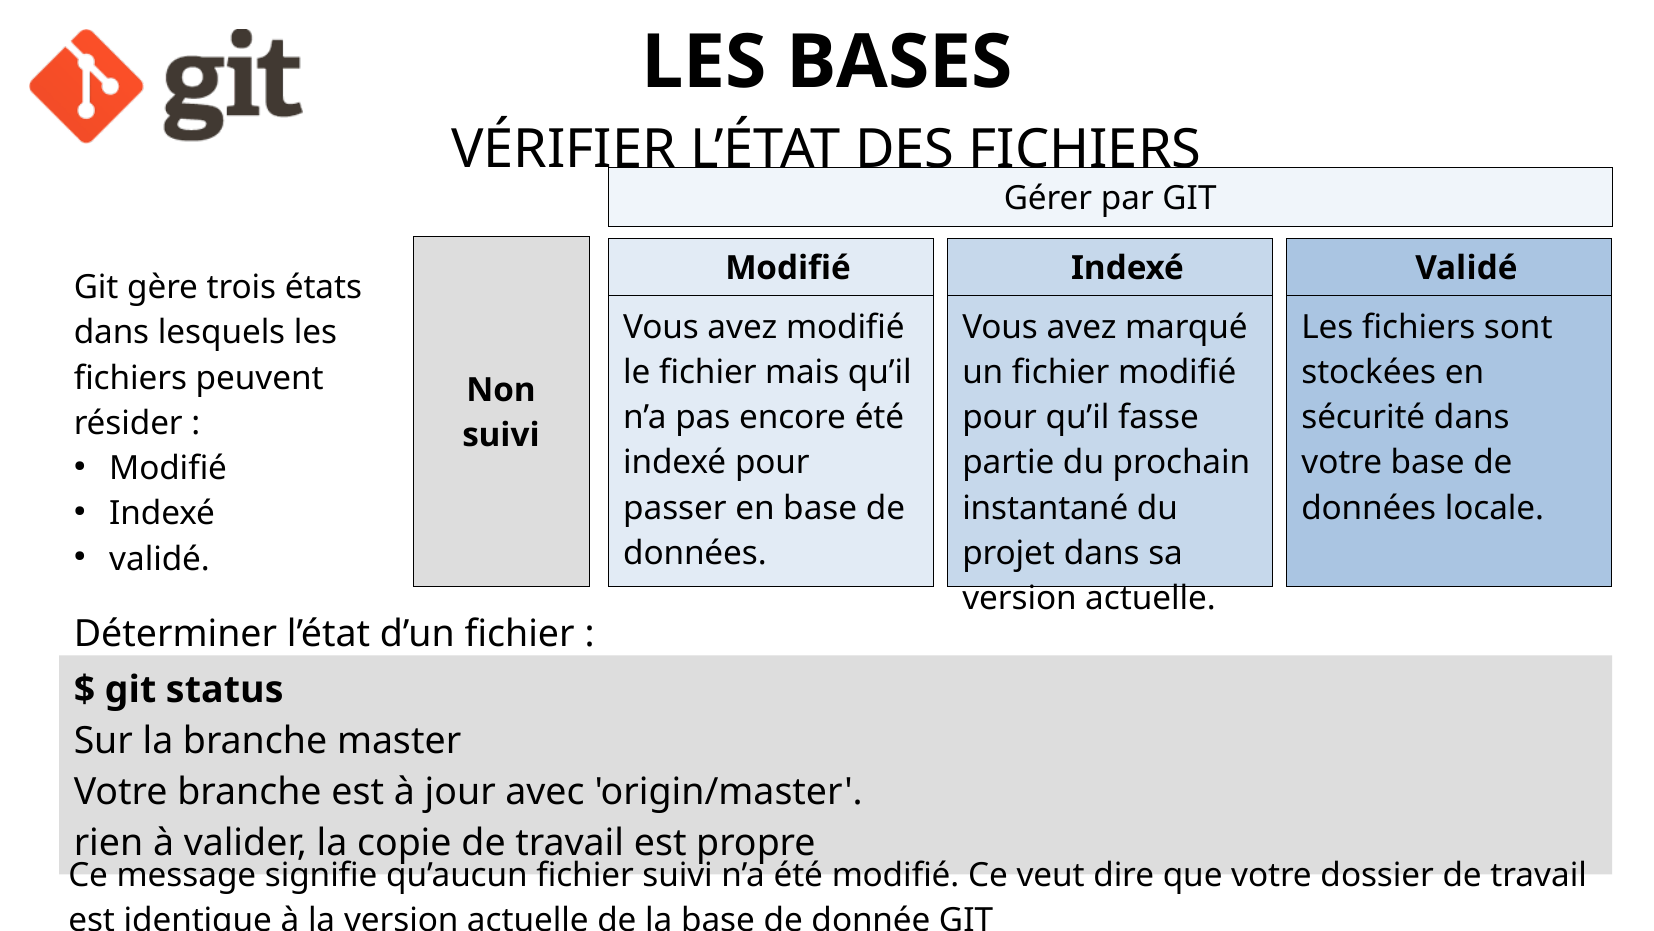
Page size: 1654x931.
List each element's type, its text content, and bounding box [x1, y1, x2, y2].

text_box Déterminer l’état d’un fichier : [59, 598, 1654, 656]
text_box Ce message signifie qu’aucun fichier suivi n’a été modifié. Ce veut dire que votre dossier de travail est identique à la version actuelle de la base de donnée GIT [53, 843, 1625, 931]
text_box $ git status Sur la branche master Votre branche est à jour avec 'origin/master'. rien à valider, la copie de travail est propre [59, 655, 1613, 839]
text_box Les fichiers sont stockées en sécurité dans votre base de données locale. [1286, 296, 1612, 587]
text_box Vous avez modifié le fichier mais qu’il n’a pas encore été indexé pour passer en base de données. [608, 296, 934, 587]
text_box Vous avez marqué un fichier modifié pour qu’il fasse partie du prochain instantané du projet dans sa version actuelle. [947, 296, 1273, 587]
text_box Git gère trois états dans lesquels les fichiers peuvent résider : Modifié Indexé validé. [59, 255, 384, 532]
text_box Gérer par GIT [608, 167, 1613, 227]
text_box Validé [1286, 238, 1612, 296]
text_box Modifié [608, 238, 934, 296]
picture [29, 29, 303, 144]
text_box Non suivi [413, 236, 590, 587]
text_box Indexé [947, 238, 1273, 296]
text_box Les bases Vérifier l’état des fichiers [457, 22, 1197, 168]
